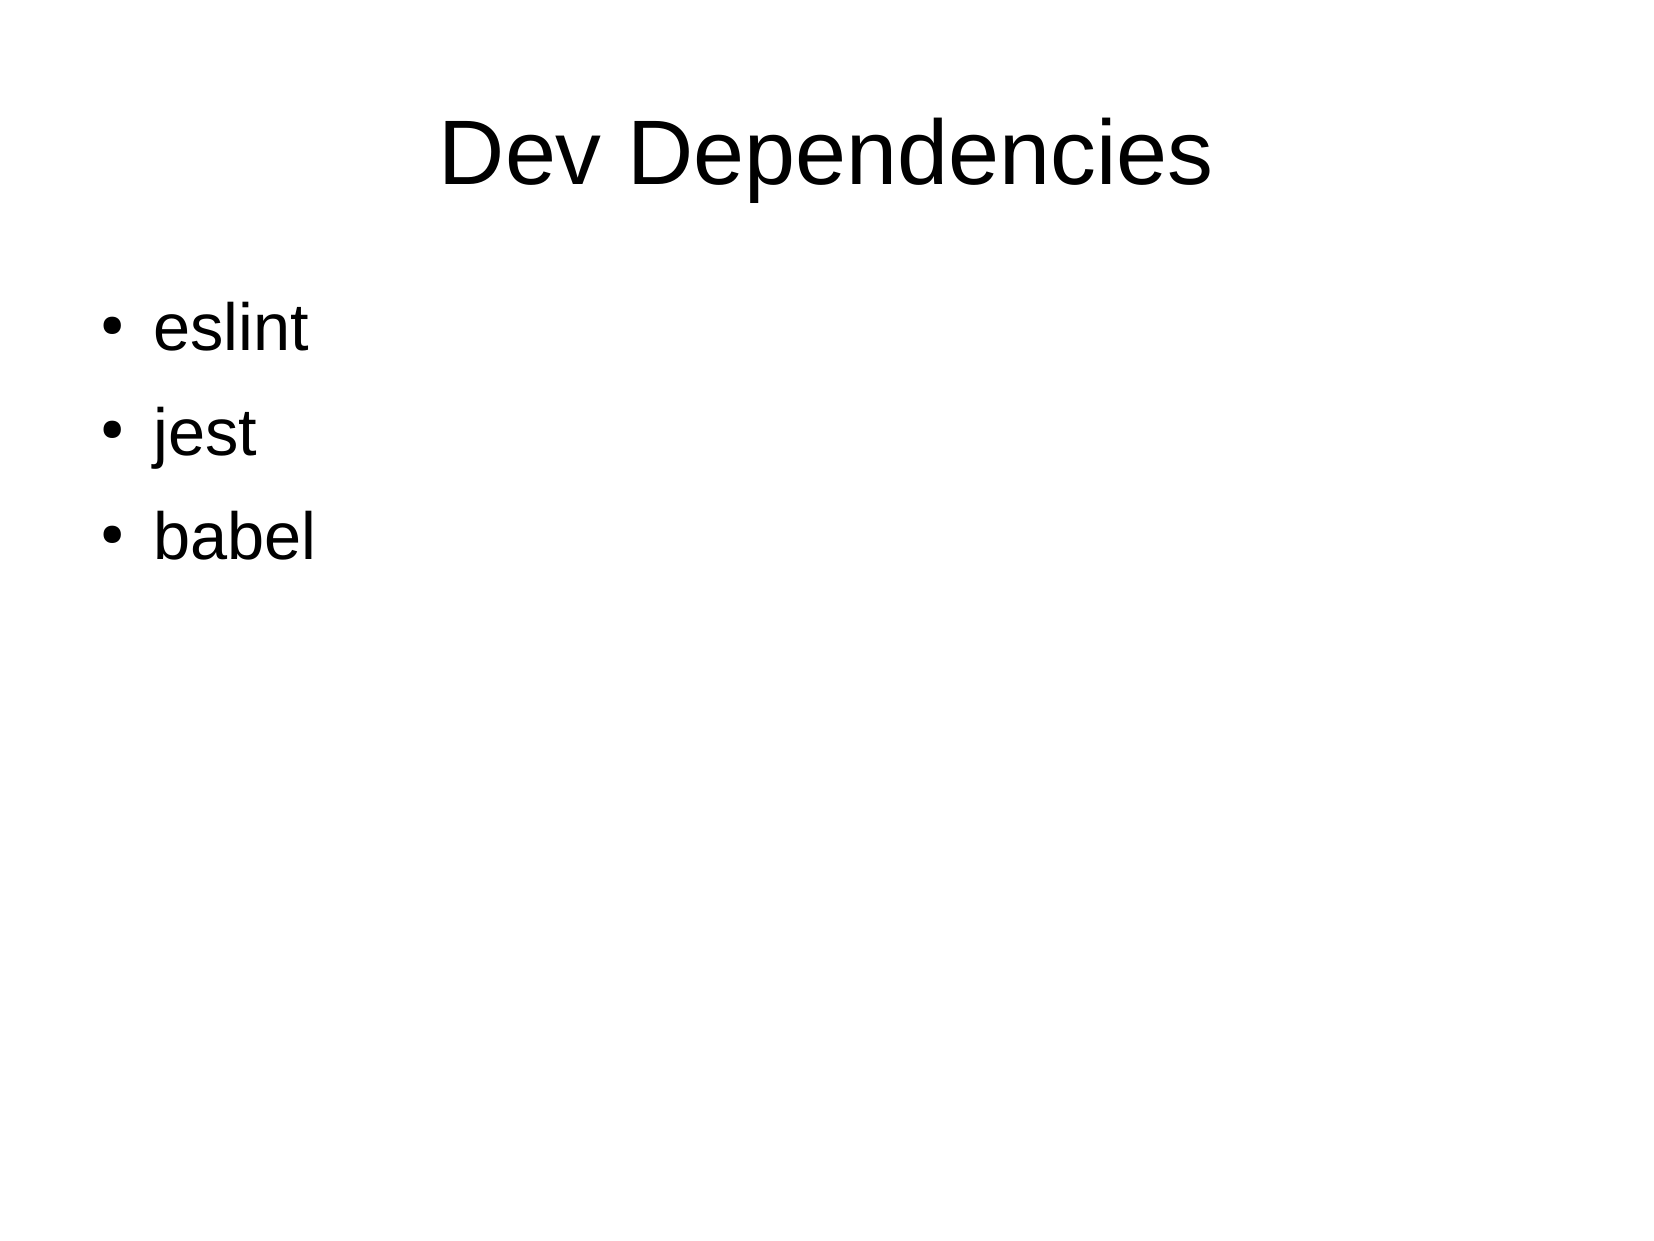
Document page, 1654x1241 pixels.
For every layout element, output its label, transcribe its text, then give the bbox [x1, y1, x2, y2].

list eslint jest babel [82, 290, 1571, 1010]
title Dev Dependencies [82, 49, 1571, 257]
